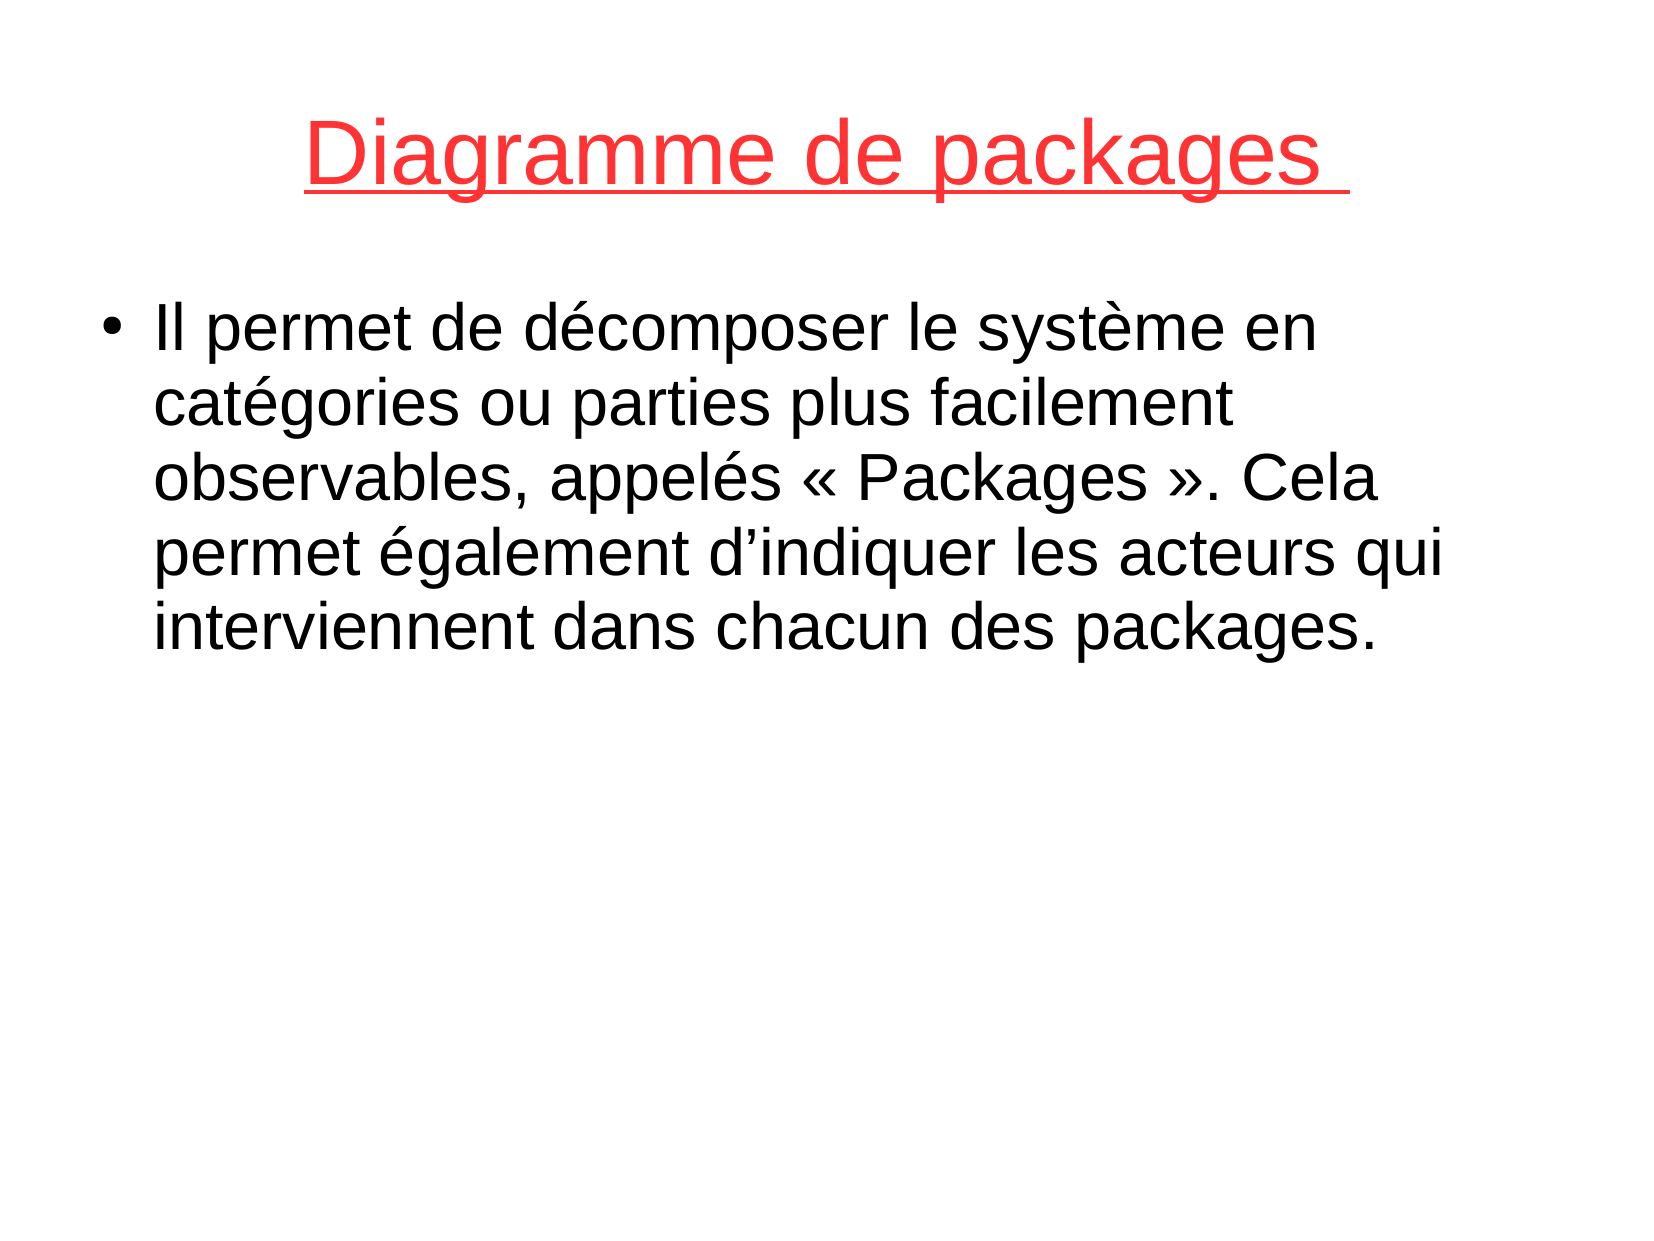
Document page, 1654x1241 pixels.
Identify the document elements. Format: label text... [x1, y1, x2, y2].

title Diagramme de packages [82, 49, 1571, 257]
list Il permet de décomposer le système en catégories ou parties plus facilement observables, appelés « Packages ». Cela permet également d’indiquer les acteurs qui interviennent dans chacun des packages. [82, 290, 1571, 1010]
